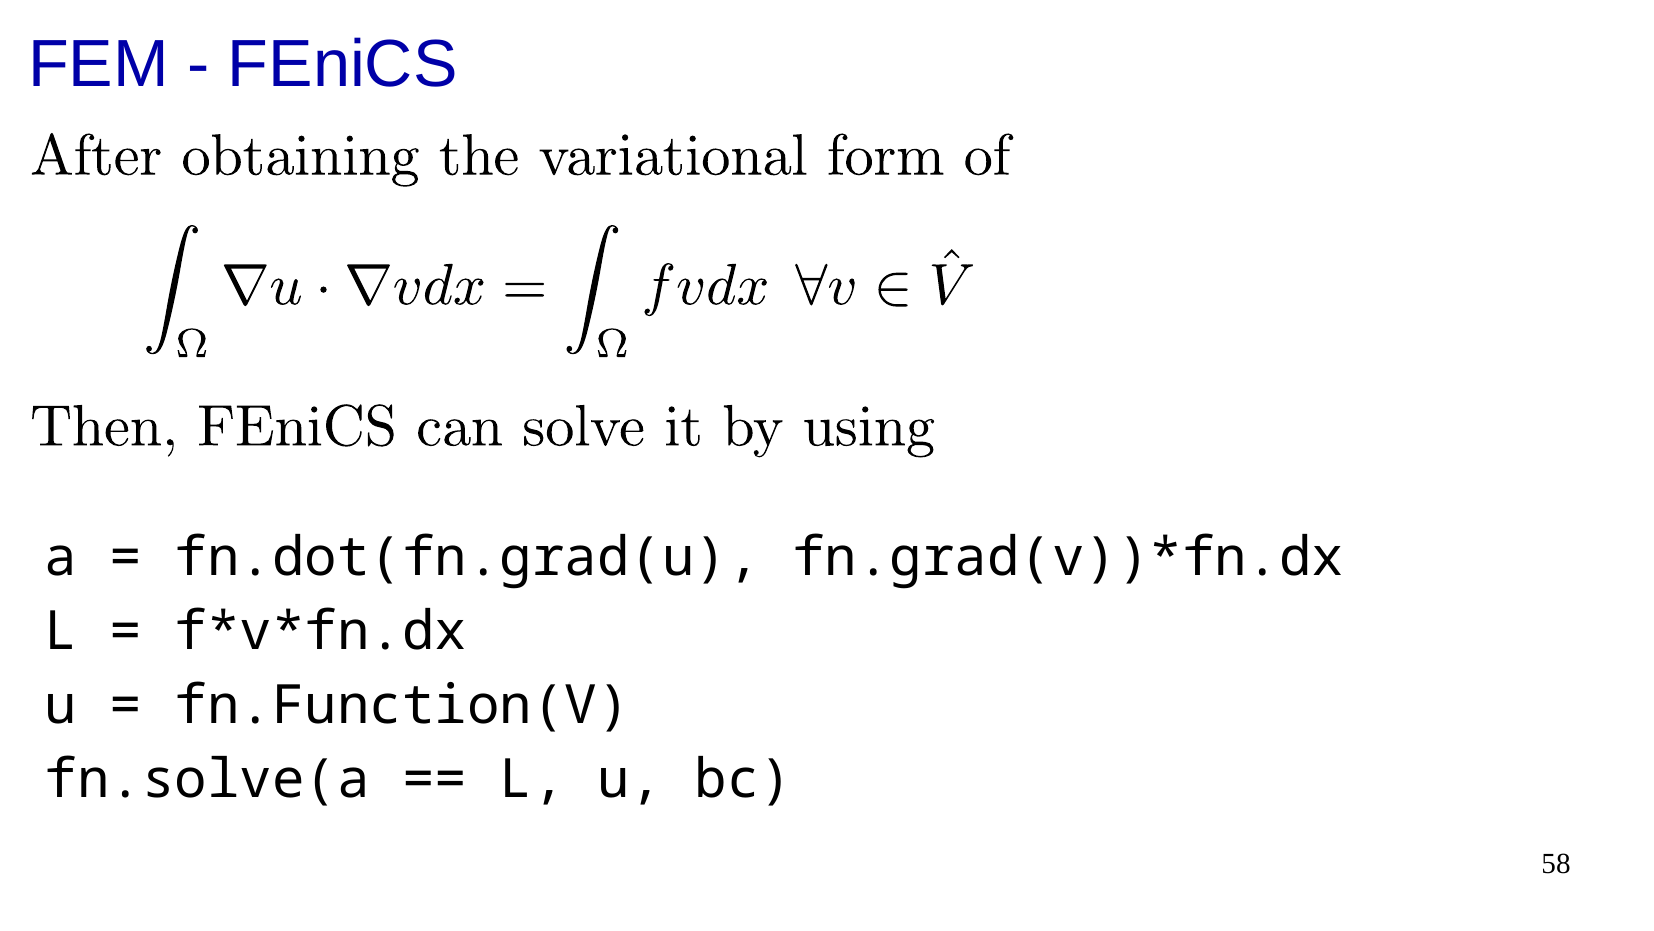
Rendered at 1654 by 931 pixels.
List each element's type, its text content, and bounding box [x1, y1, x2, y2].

text_box [142, 225, 976, 358]
text_box [30, 132, 1015, 187]
title FEM - FEniCS [28, 21, 1626, 106]
text_box [30, 404, 936, 458]
text_box a = fn.dot(fn.grad(u), fn.grad(v))*fn.dx L = f*v*fn.dx u = fn.Function(V) fn.solve(a == L, u, bc) [30, 510, 1411, 796]
